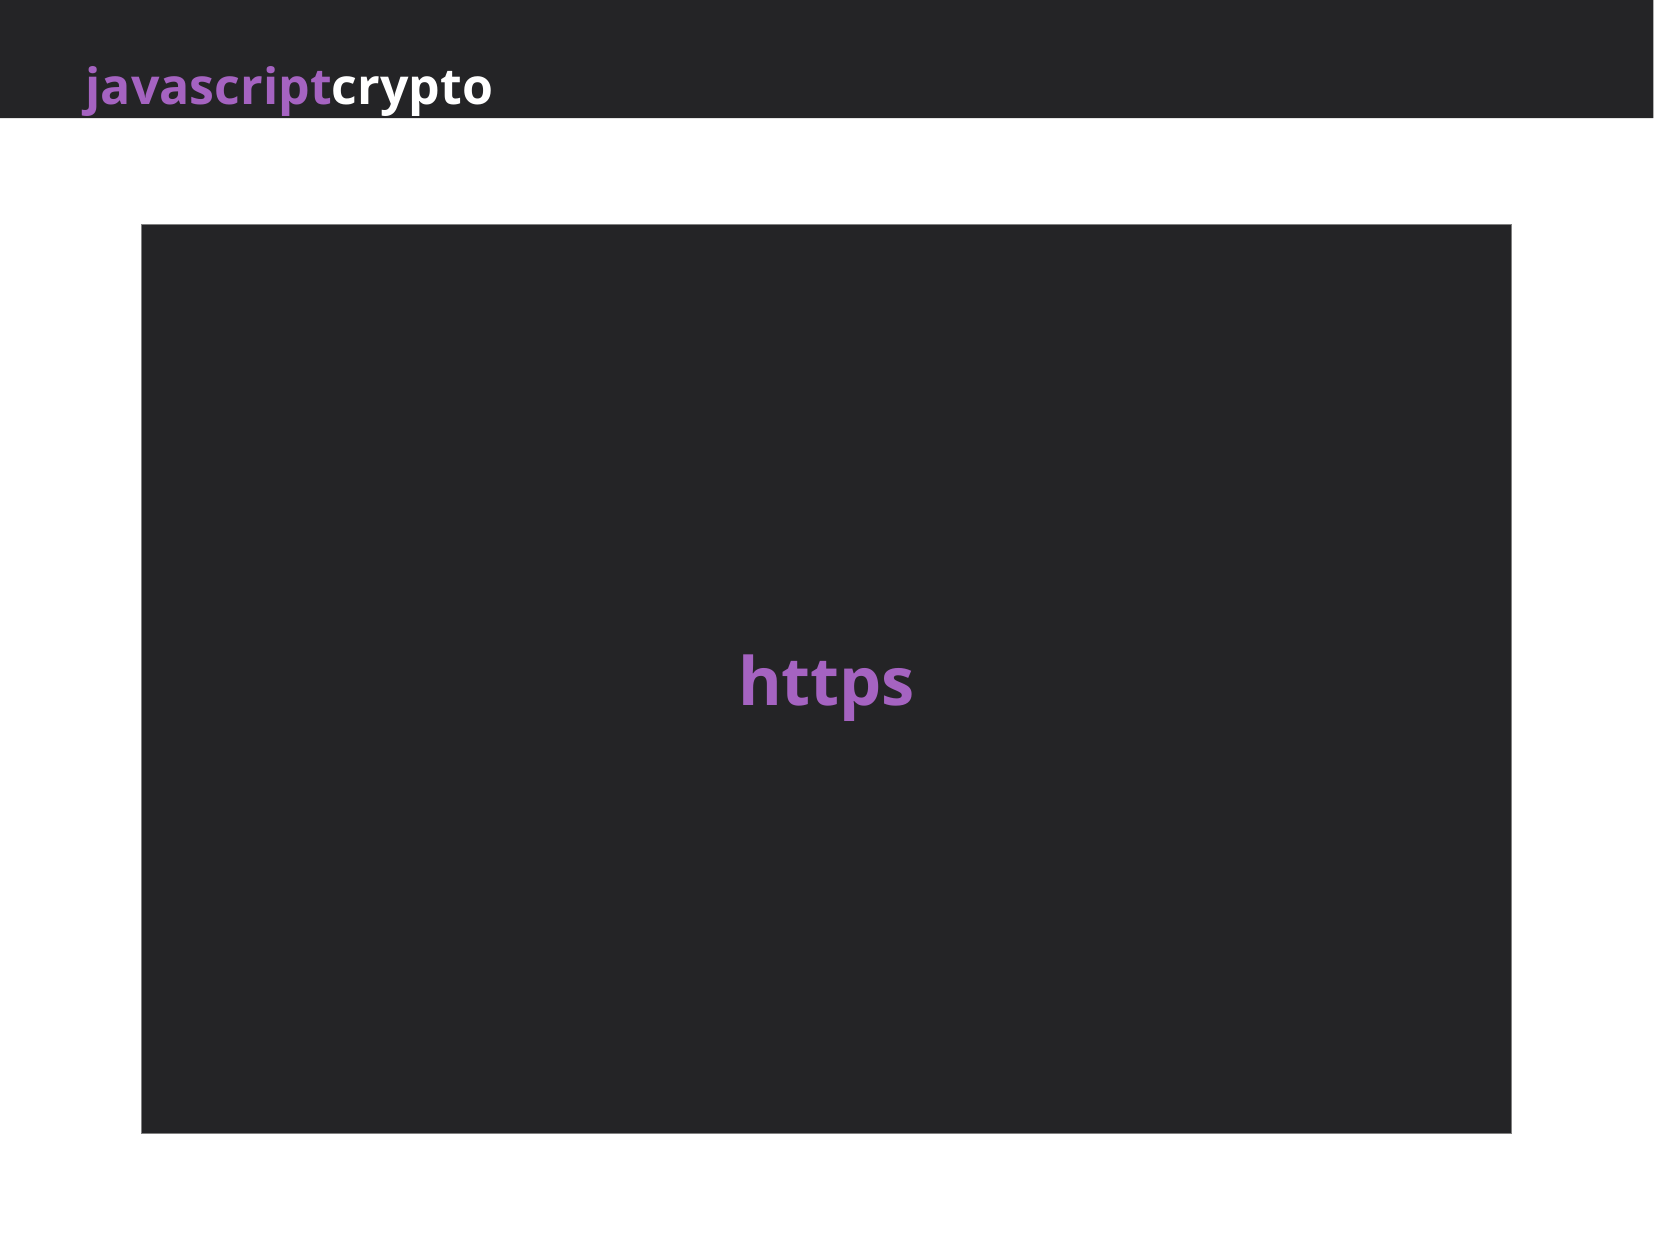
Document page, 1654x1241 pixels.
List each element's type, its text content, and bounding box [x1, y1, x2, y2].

text_box [165, 531, 1441, 1087]
text_box [0, 0, 1654, 119]
text_box javascriptcrypto [70, 43, 544, 119]
text_box https [141, 224, 1512, 1134]
